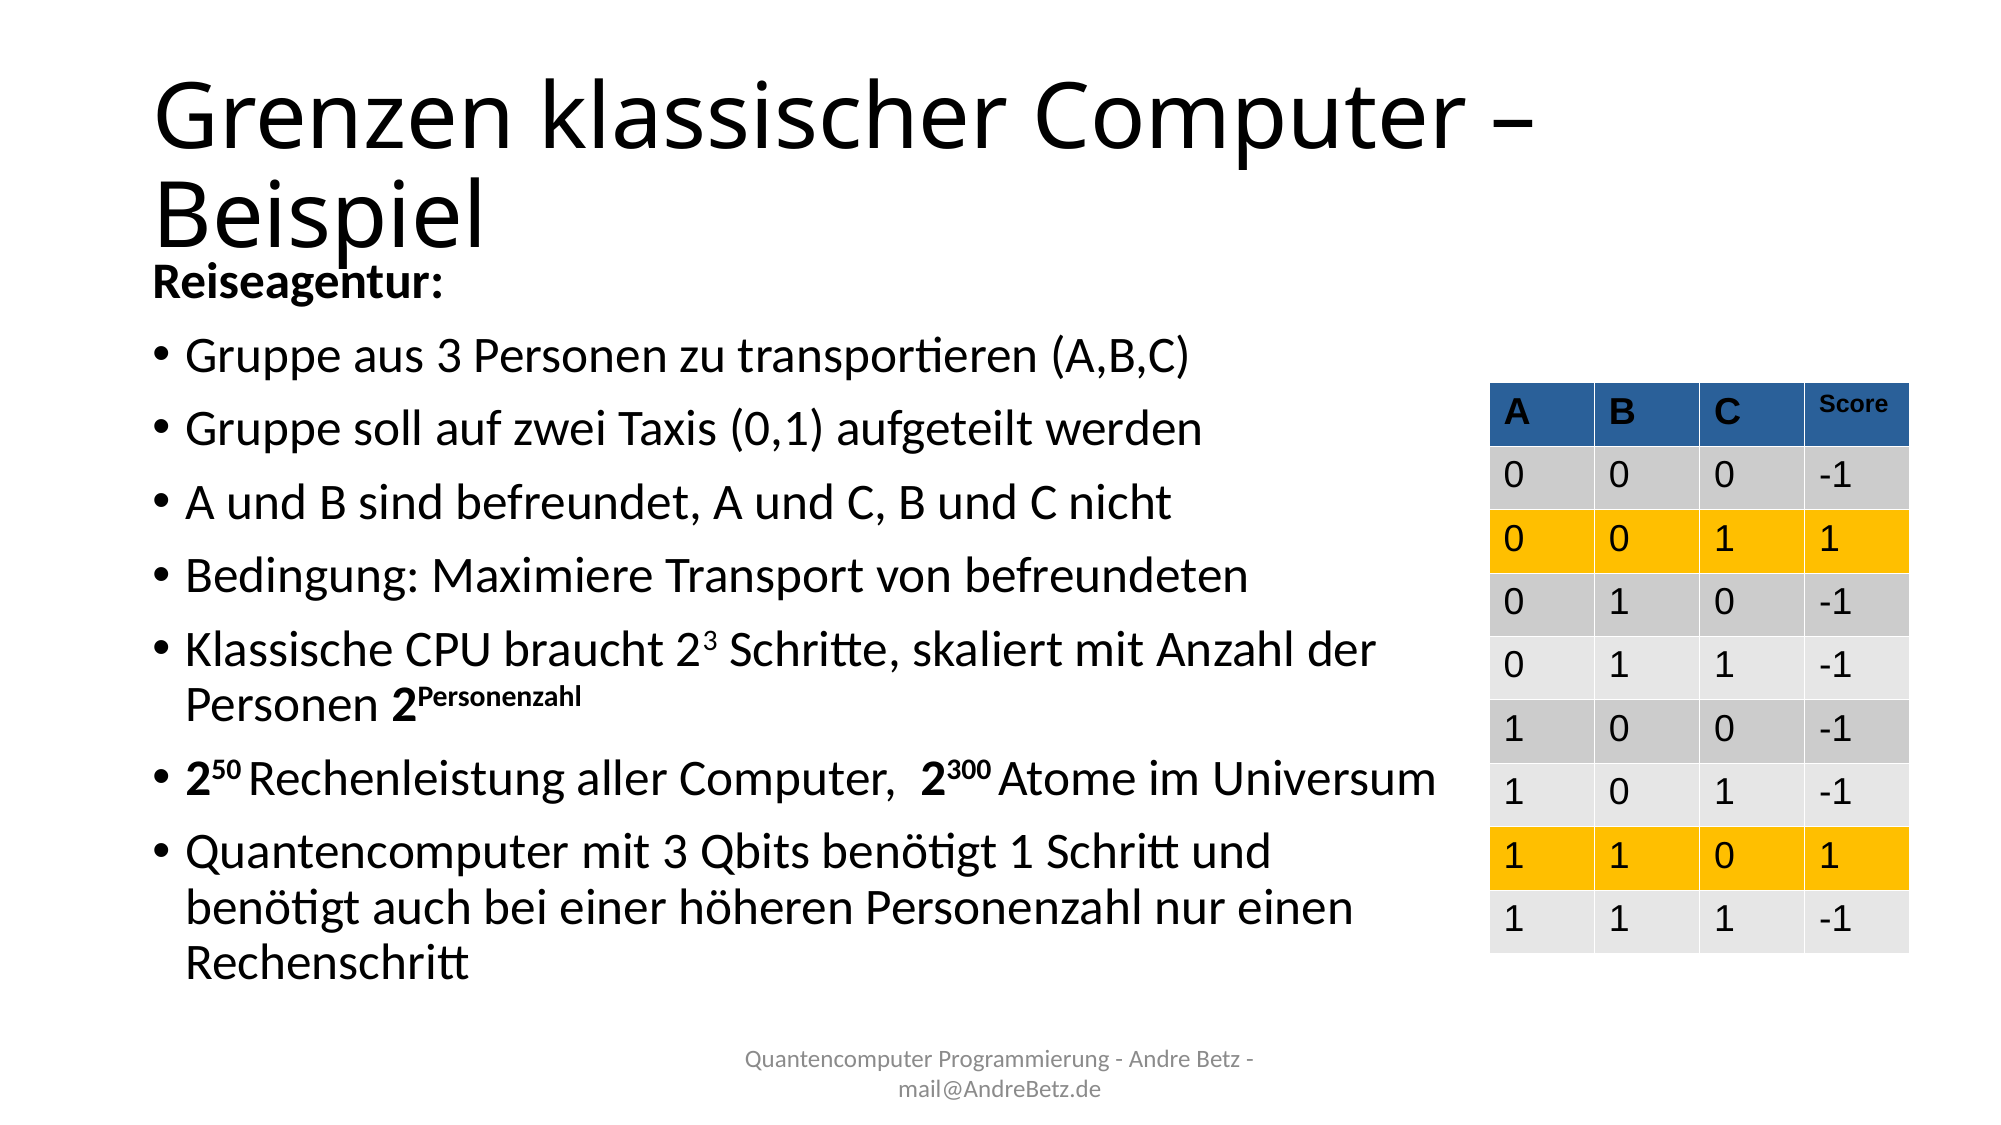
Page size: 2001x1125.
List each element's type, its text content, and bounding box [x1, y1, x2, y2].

table_header Score [1805, 383, 1909, 446]
table_cell 1 [1700, 637, 1804, 699]
table_cell 1 [1805, 510, 1909, 573]
table_cell 0 [1700, 447, 1804, 509]
table_cell 1 [1700, 510, 1804, 573]
table_cell 0 [1490, 574, 1594, 636]
table_cell 1 [1490, 891, 1594, 953]
table_cell 1 [1700, 891, 1804, 953]
table_cell 0 [1490, 510, 1594, 573]
table_cell 0 [1490, 447, 1594, 509]
table_cell -1 [1805, 447, 1909, 509]
table_cell -1 [1805, 574, 1909, 636]
table_cell 0 [1595, 447, 1699, 509]
list Reiseagentur: Gruppe aus 3 Personen zu transportieren (A,B,C) Gruppe soll auf zwei Taxis (0,1) aufgeteilt werden A und B sind befreundet, A und C, B und C nicht Bedingung: Maximiere Transport von befreundeten Klassische CPU braucht 23 Schritte, skaliert mit Anzahl der Personen 2Personenzahl 250 Rechenleistung aller Computer, 2300 Atome im Universum Quantencomputer mit 3 Qbits benötigt 1 Schritt und benötigt auch bei einer höheren Personenzahl nur einen Rechenschritt [137, 246, 1453, 1028]
table_cell 0 [1490, 637, 1594, 699]
table_cell 1 [1595, 827, 1699, 890]
table_cell 1 [1700, 764, 1804, 826]
table_cell -1 [1805, 637, 1909, 699]
table_cell -1 [1805, 891, 1909, 953]
table_cell 1 [1490, 764, 1594, 826]
table_cell 0 [1595, 700, 1699, 763]
table_cell -1 [1805, 764, 1909, 826]
table_cell 1 [1490, 827, 1594, 890]
table_cell 1 [1595, 891, 1699, 953]
table_header C [1700, 383, 1804, 446]
table_cell 0 [1595, 764, 1699, 826]
table_header B [1595, 383, 1699, 446]
table_cell 0 [1700, 827, 1804, 890]
text_box Quantencomputer Programmierung - Andre Betz - mail@AndreBetz.de [662, 1042, 1338, 1103]
table_cell 1 [1490, 700, 1594, 763]
title Grenzen klassischer Computer – Beispiel [137, 59, 1863, 278]
table_cell 1 [1595, 637, 1699, 699]
table_cell -1 [1805, 700, 1909, 763]
table_cell 0 [1700, 700, 1804, 763]
table_cell 0 [1595, 510, 1699, 573]
table_header A [1490, 383, 1594, 446]
table_cell 1 [1595, 574, 1699, 636]
table_cell 1 [1805, 827, 1909, 890]
table_cell 0 [1700, 574, 1804, 636]
